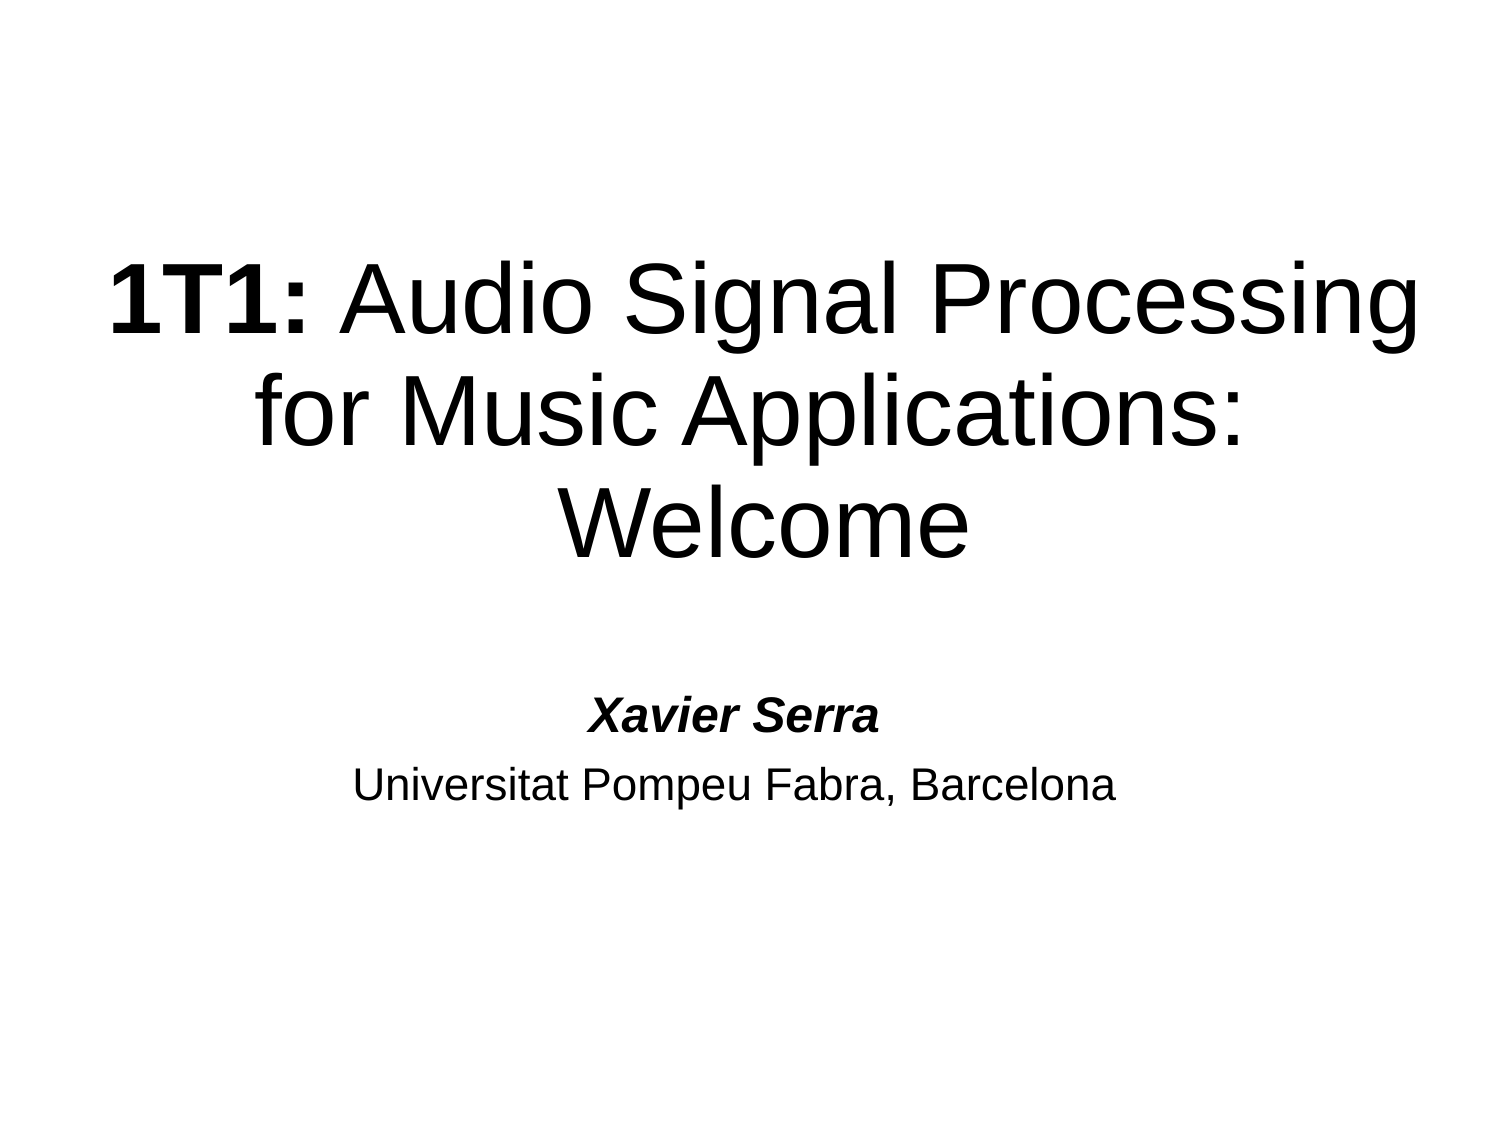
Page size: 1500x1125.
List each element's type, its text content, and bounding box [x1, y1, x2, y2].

title 1T1: Audio Signal Processing for Music Applications: Welcome [75, 221, 1456, 601]
text_box Xavier Serra Universitat Pompeu Fabra, Barcelona [278, 680, 1191, 965]
